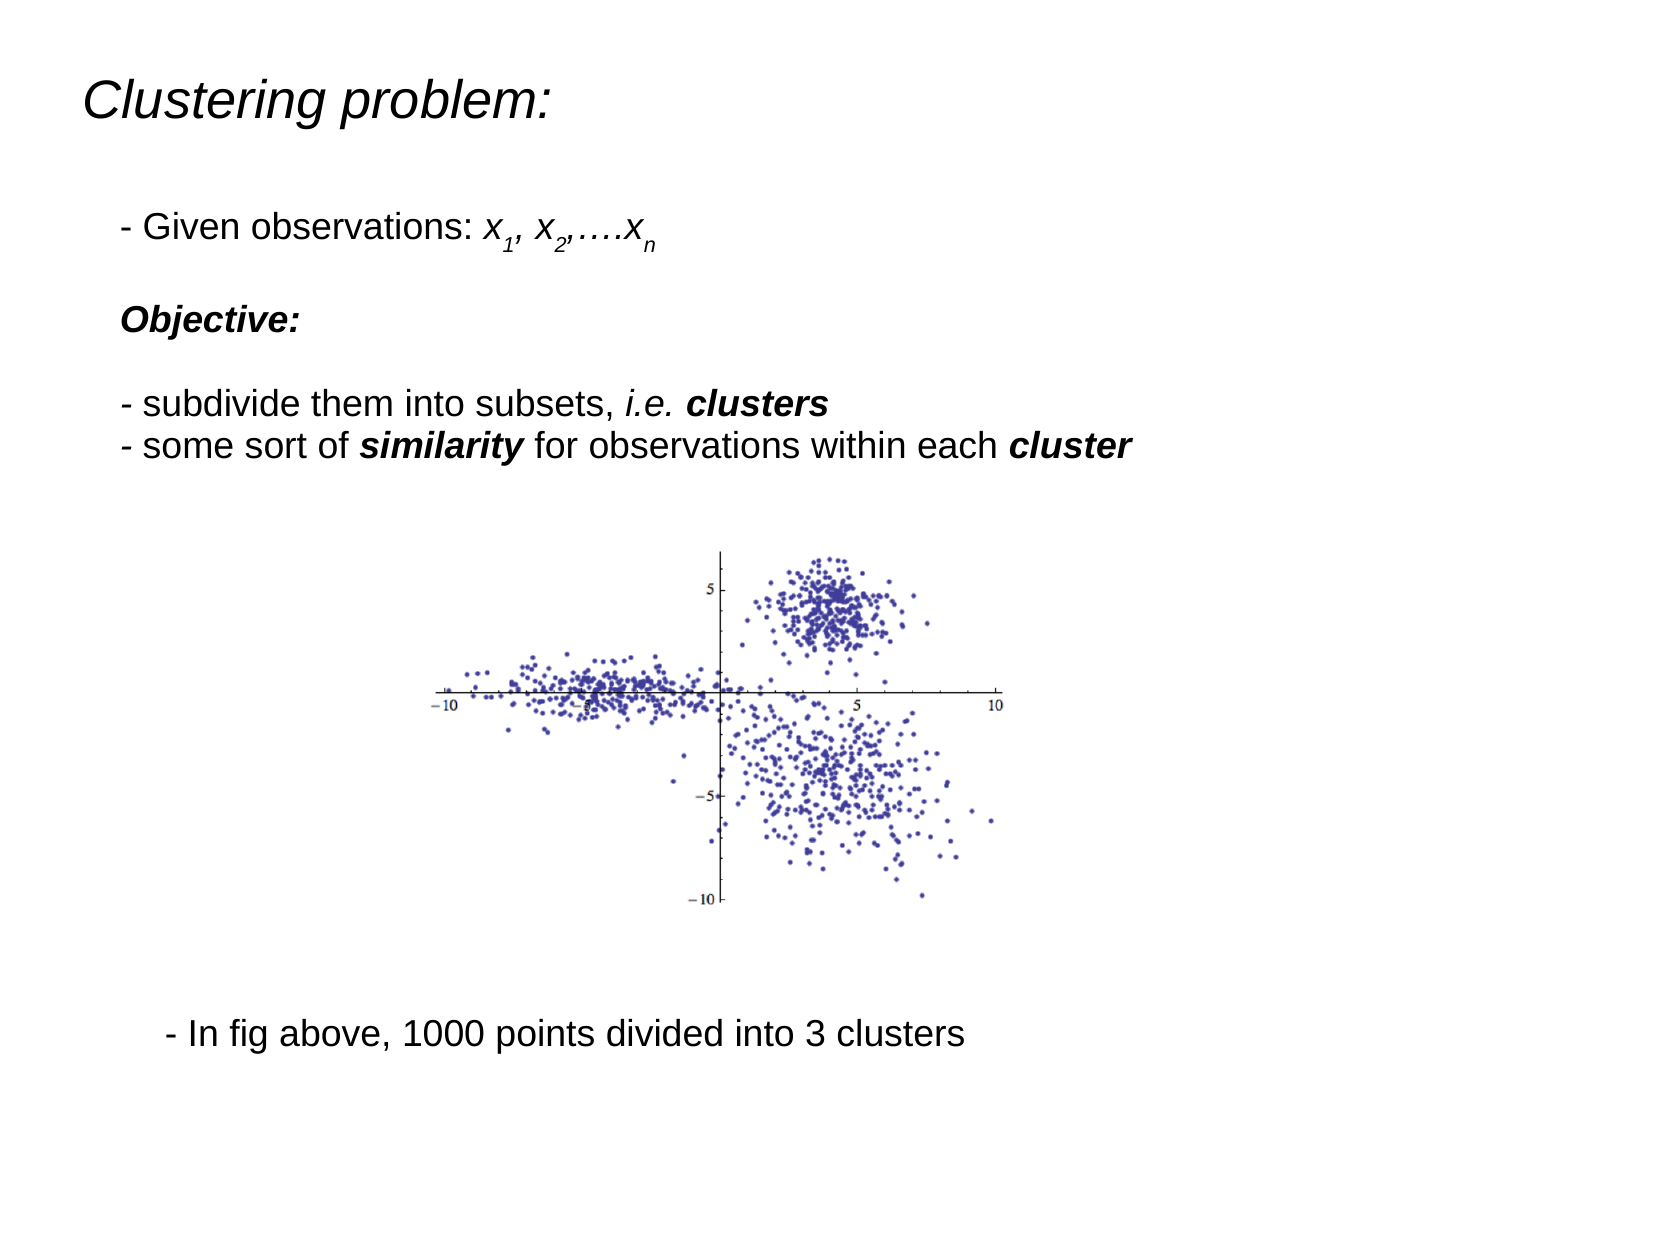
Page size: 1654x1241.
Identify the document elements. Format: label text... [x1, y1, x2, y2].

picture [418, 524, 1036, 916]
text_box - Given observations: x1, x2,….xn Objective: - subdivide them into subsets, i.e. clusters - some sort of similarity for observations within each cluster [105, 198, 1426, 516]
title Clustering problem: [82, 49, 826, 151]
text_box - In fig above, 1000 points divided into 3 clusters [150, 1005, 1366, 1146]
